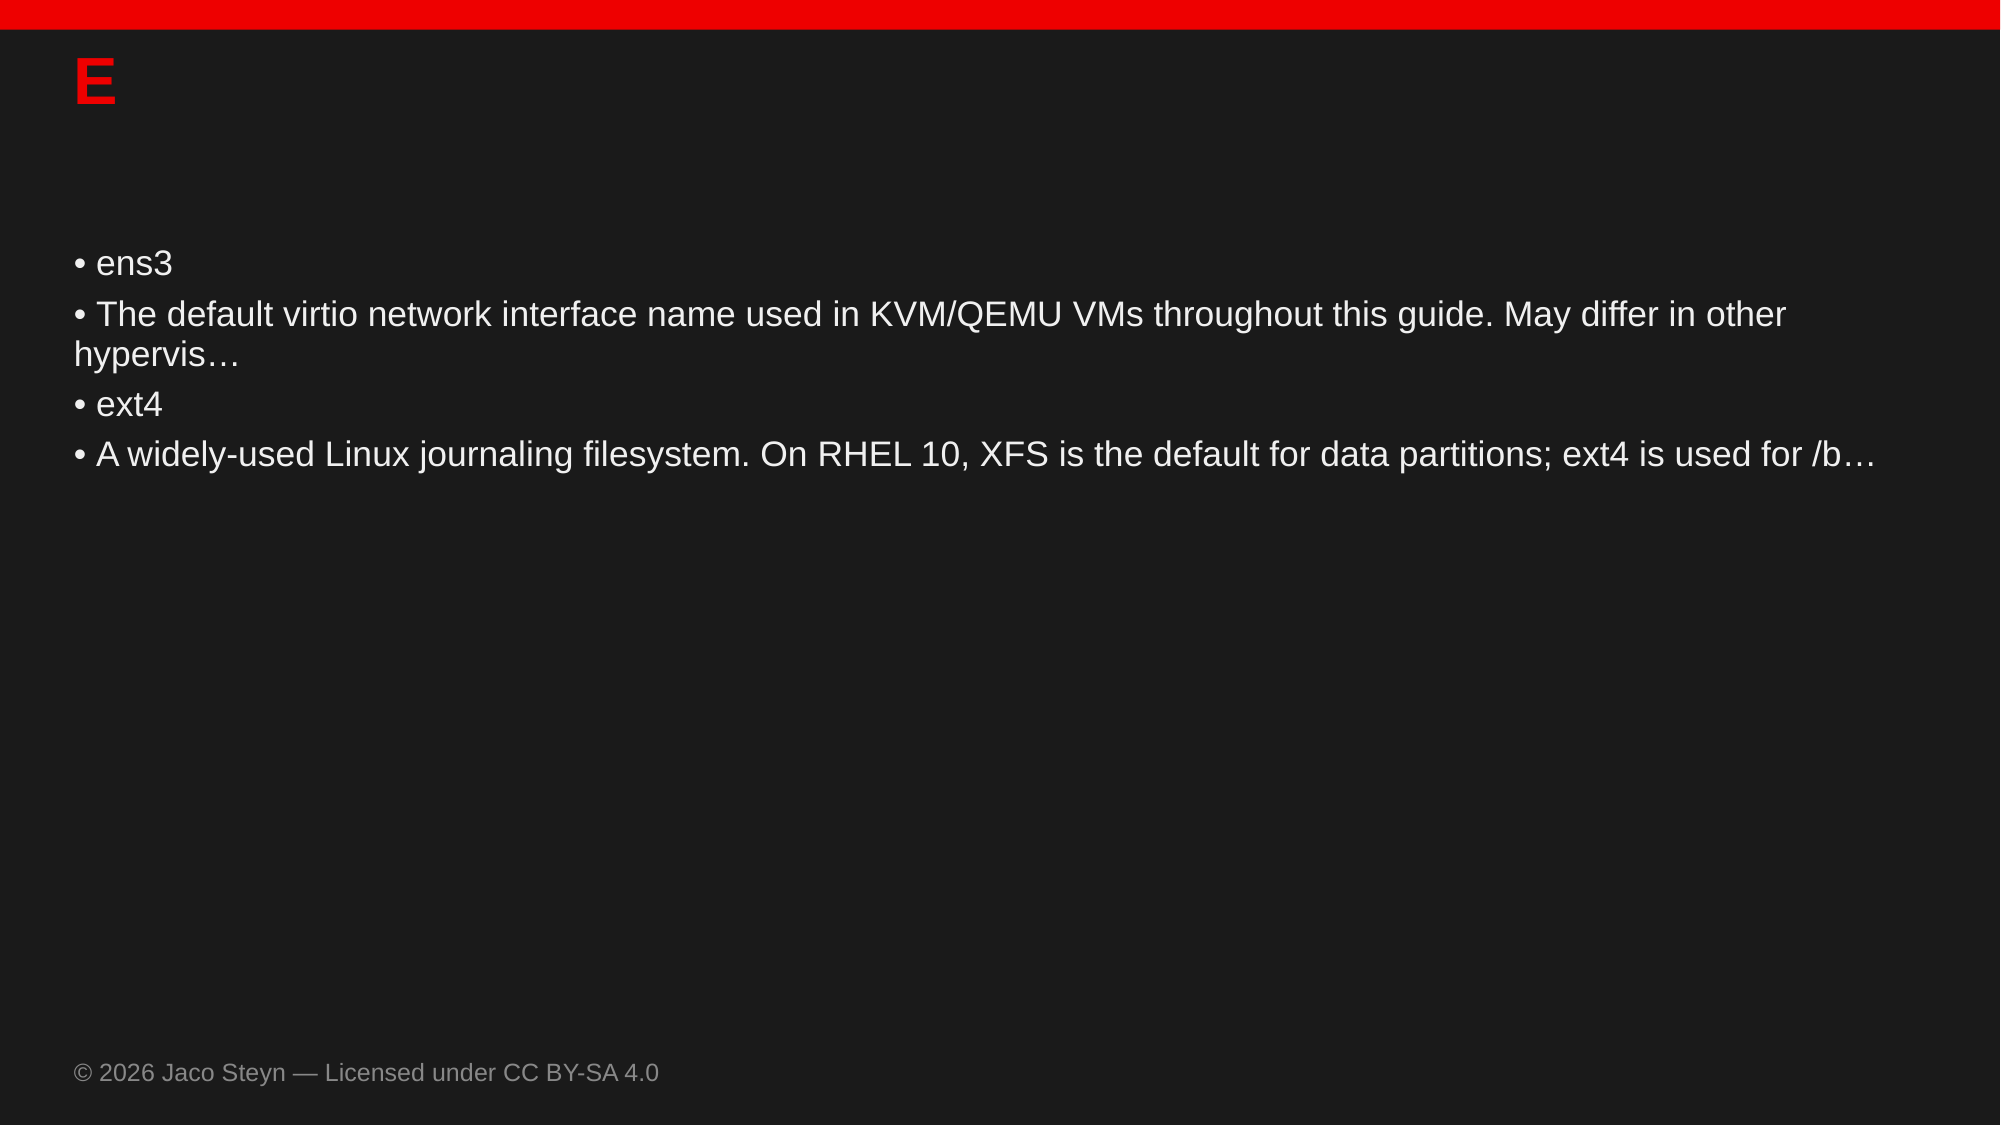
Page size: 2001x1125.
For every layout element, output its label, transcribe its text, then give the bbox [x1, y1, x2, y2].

text_box [0, 0, 2001, 30]
text_box • ens3 • The default virtio network interface name used in KVM/QEMU VMs throughout this guide. May differ in other hypervis… • ext4 • A widely-used Linux journaling filesystem. On RHEL 10, XFS is the default for data partitions; ext4 is used for /b… [59, 236, 1942, 1037]
text_box © 2026 Jaco Steyn — Licensed under CC BY-SA 4.0 [59, 1051, 1942, 1093]
text_box E [59, 36, 1942, 208]
